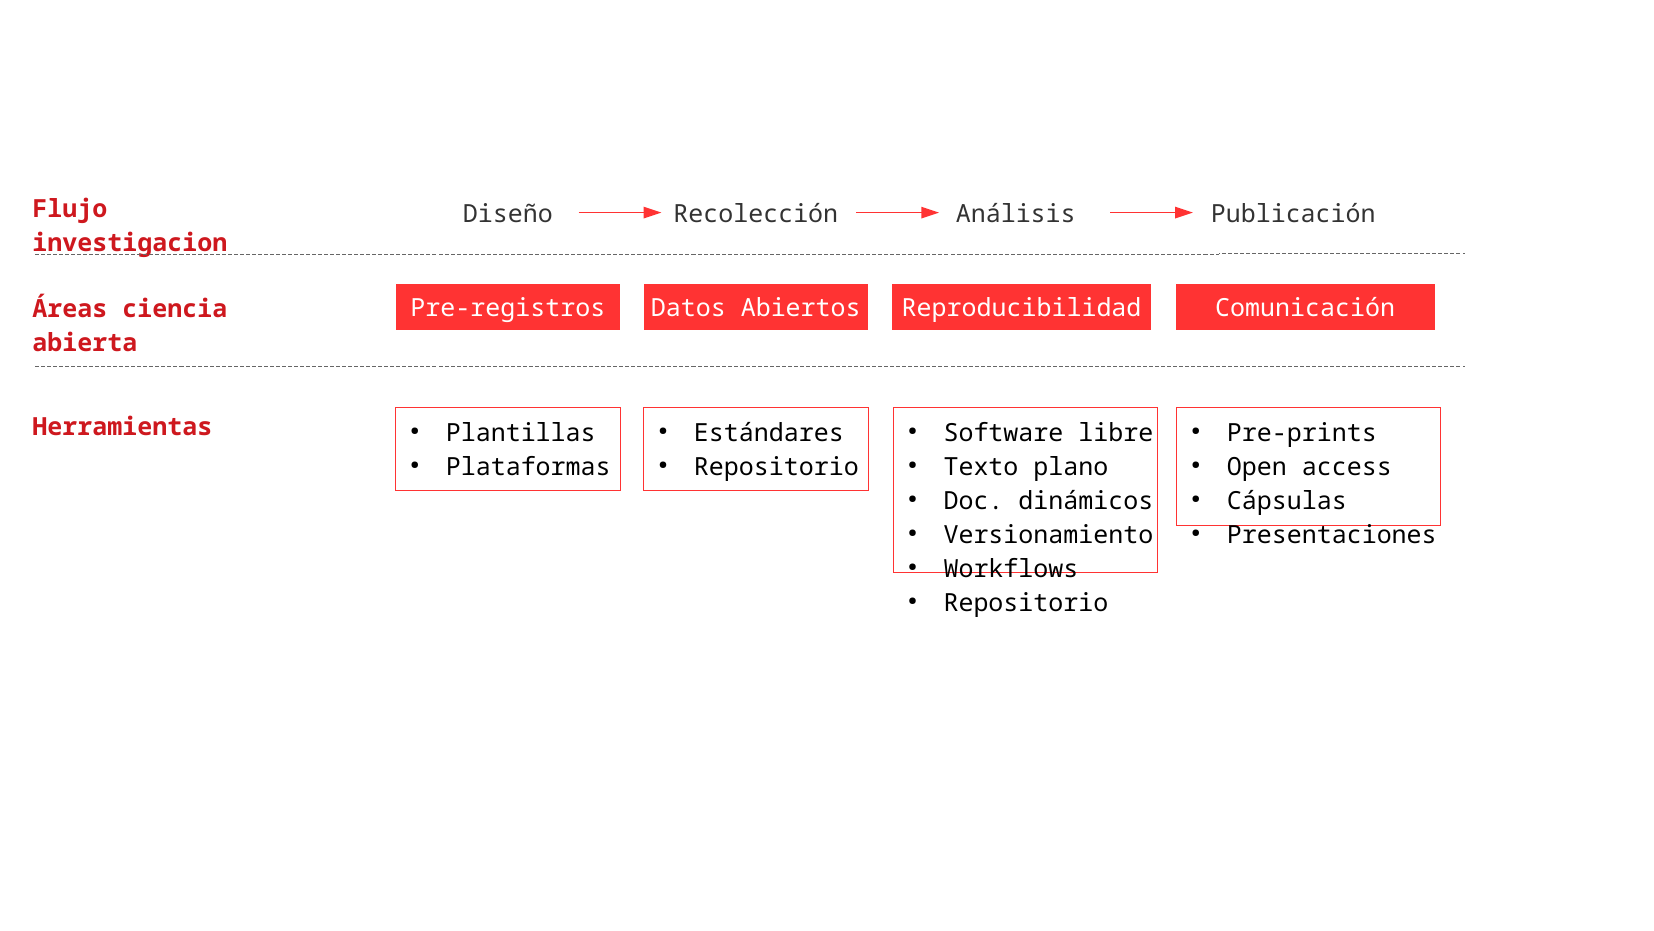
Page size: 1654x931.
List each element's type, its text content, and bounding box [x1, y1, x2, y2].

text_box Reproducibilidad [891, 283, 1152, 331]
text_box Pre-prints Open access Cápsulas Presentaciones [1176, 407, 1441, 526]
text_box Comunicación [1175, 283, 1436, 331]
text_box Diseño [395, 188, 621, 237]
text_box Plantillas Plataformas [395, 407, 621, 491]
text_box Publicación [1181, 188, 1406, 237]
text_box Herramientas [17, 401, 331, 483]
text_box Flujo investigacion [17, 183, 302, 231]
text_box Estándares Repositorio [643, 407, 869, 491]
text_box Datos Abiertos [643, 283, 869, 331]
text_box Software libre Texto plano Doc. dinámicos Versionamiento Workflows Repositorio [893, 407, 1158, 573]
text_box Recolección [643, 188, 869, 237]
text_box Análisis [903, 188, 1128, 237]
text_box Pre-registros [395, 283, 621, 331]
text_box Áreas ciencia abierta [17, 283, 331, 364]
